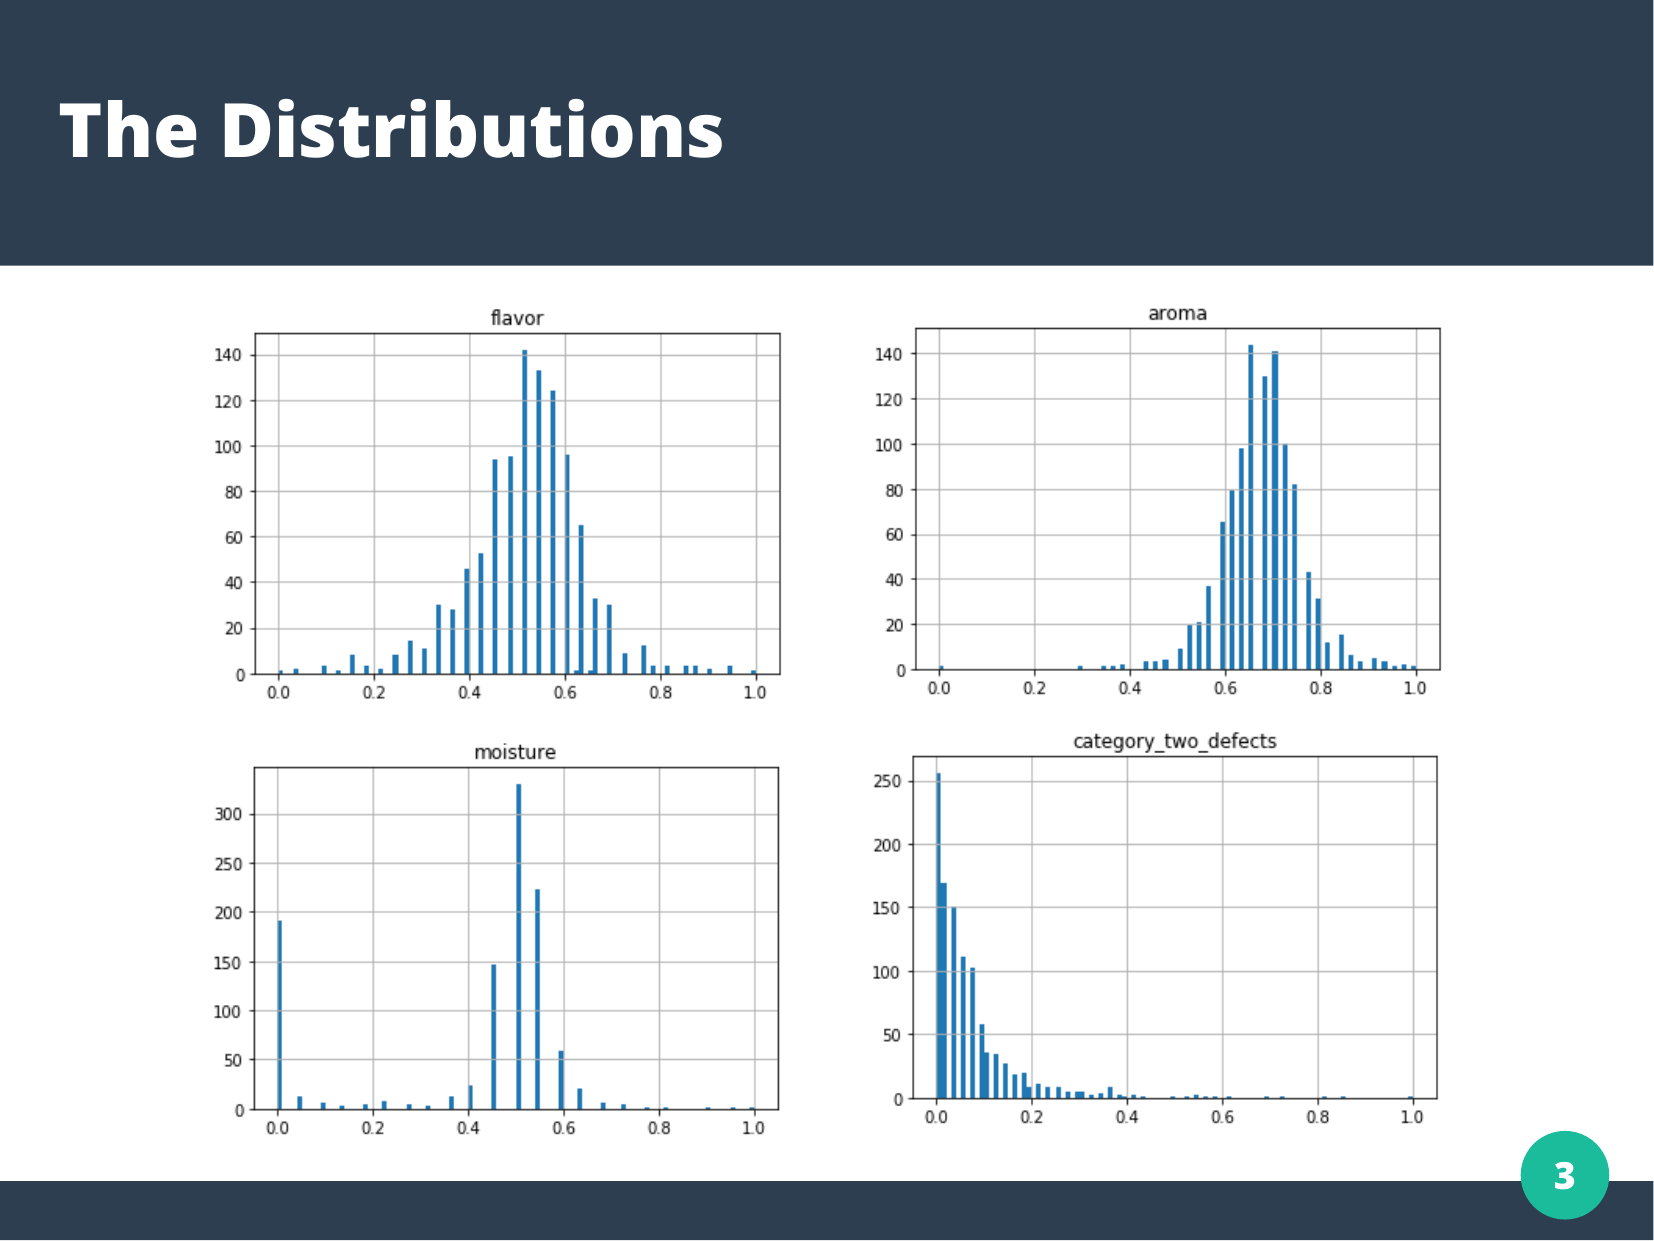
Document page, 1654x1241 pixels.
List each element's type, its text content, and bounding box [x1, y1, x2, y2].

title The Distributions [59, 49, 1595, 207]
picture [847, 281, 1485, 1150]
picture [189, 294, 814, 716]
picture [196, 742, 817, 1150]
